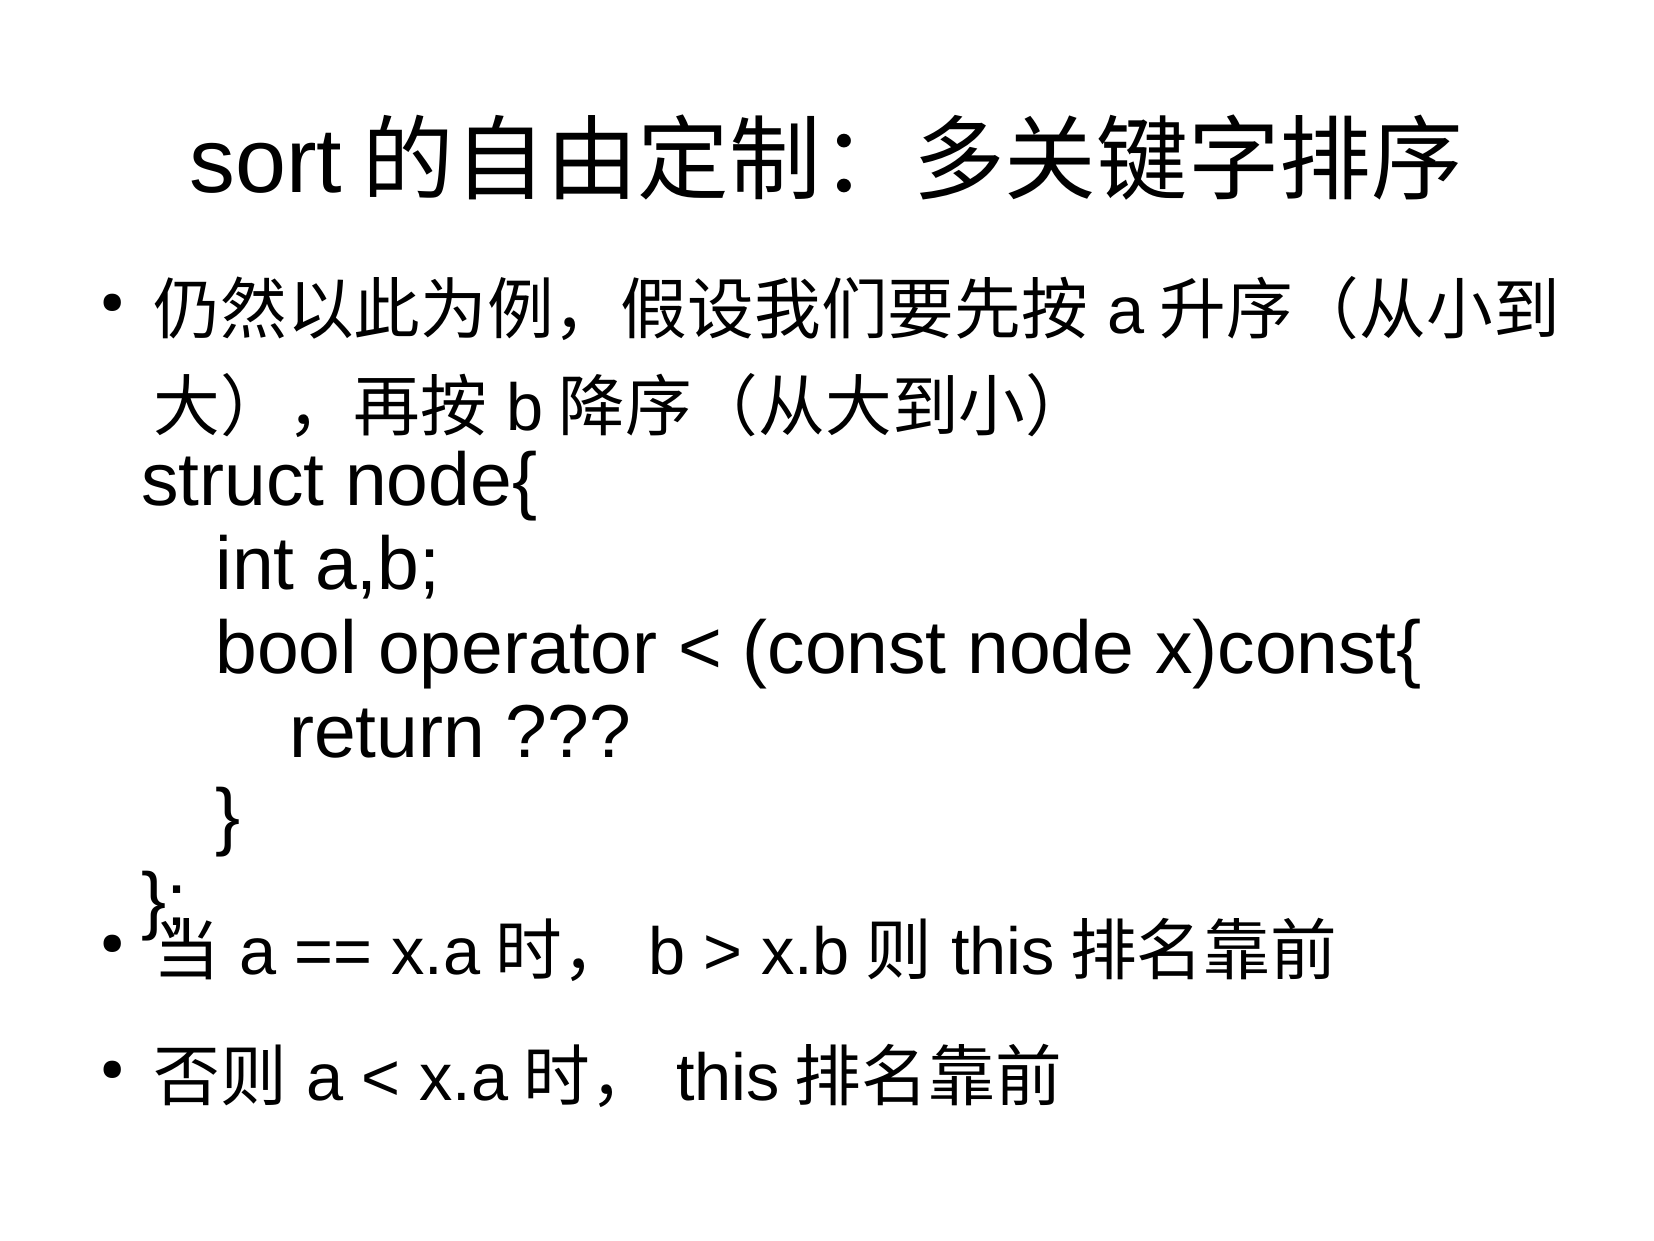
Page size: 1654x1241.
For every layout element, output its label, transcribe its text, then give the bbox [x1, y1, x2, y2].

list 仍然以此为例，假设我们要先按a升序（从小到大），再按b降序（从大到小） 当a == x.a时，b > x.b则this排名靠前 否则a < x.a时，this排名靠前 [82, 256, 1571, 1241]
title sort的自由定制：多关键字排序 [82, 49, 1571, 256]
text_box struct node{ int a,b; bool operator < (const node x)const{ return ??? } }; [126, 430, 1565, 949]
